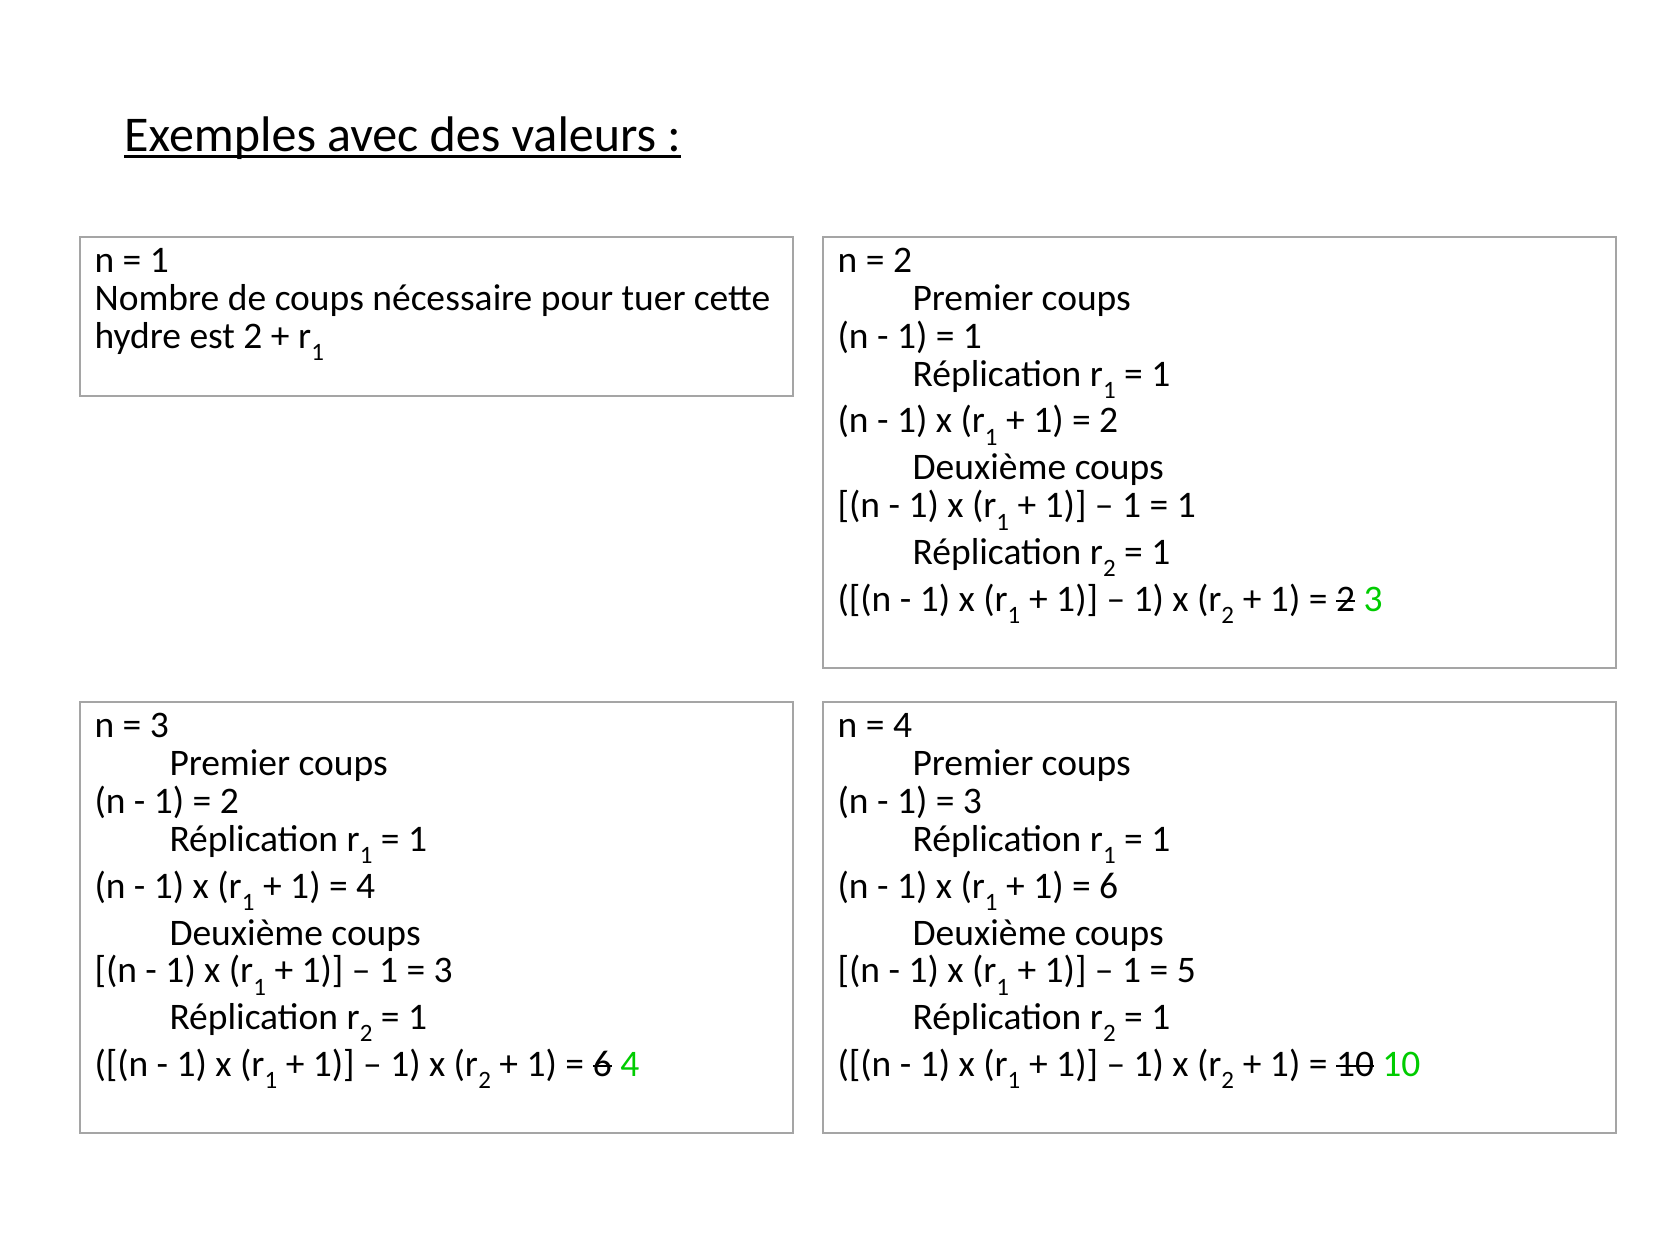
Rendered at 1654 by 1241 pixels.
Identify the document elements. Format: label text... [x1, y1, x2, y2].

text_box n = 3 Premier coups (n - 1) = 2 Réplication r1 = 1 (n - 1) x (r1 + 1) = 4 Deuxième coups [(n - 1) x (r1 + 1)] – 1 = 3 Réplication r2 = 1 ([(n - 1) x (r1 + 1)] – 1) x (r2 + 1) = 6 4 [79, 702, 794, 1134]
text_box n = 2 Premier coups (n - 1) = 1 Réplication r1 = 1 (n - 1) x (r1 + 1) = 2 Deuxième coups [(n - 1) x (r1 + 1)] – 1 = 1 Réplication r2 = 1 ([(n - 1) x (r1 + 1)] – 1) x (r2 + 1) = 2 3 [822, 237, 1616, 669]
text_box Exemples avec des valeurs : [109, 106, 737, 183]
text_box n = 1 Nombre de coups nécessaire pour tuer cette hydre est 2 + r1 [79, 237, 794, 397]
text_box n = 4 Premier coups (n - 1) = 3 Réplication r1 = 1 (n - 1) x (r1 + 1) = 6 Deuxième coups [(n - 1) x (r1 + 1)] – 1 = 5 Réplication r2 = 1 ([(n - 1) x (r1 + 1)] – 1) x (r2 + 1) = 10 10 [822, 702, 1616, 1134]
